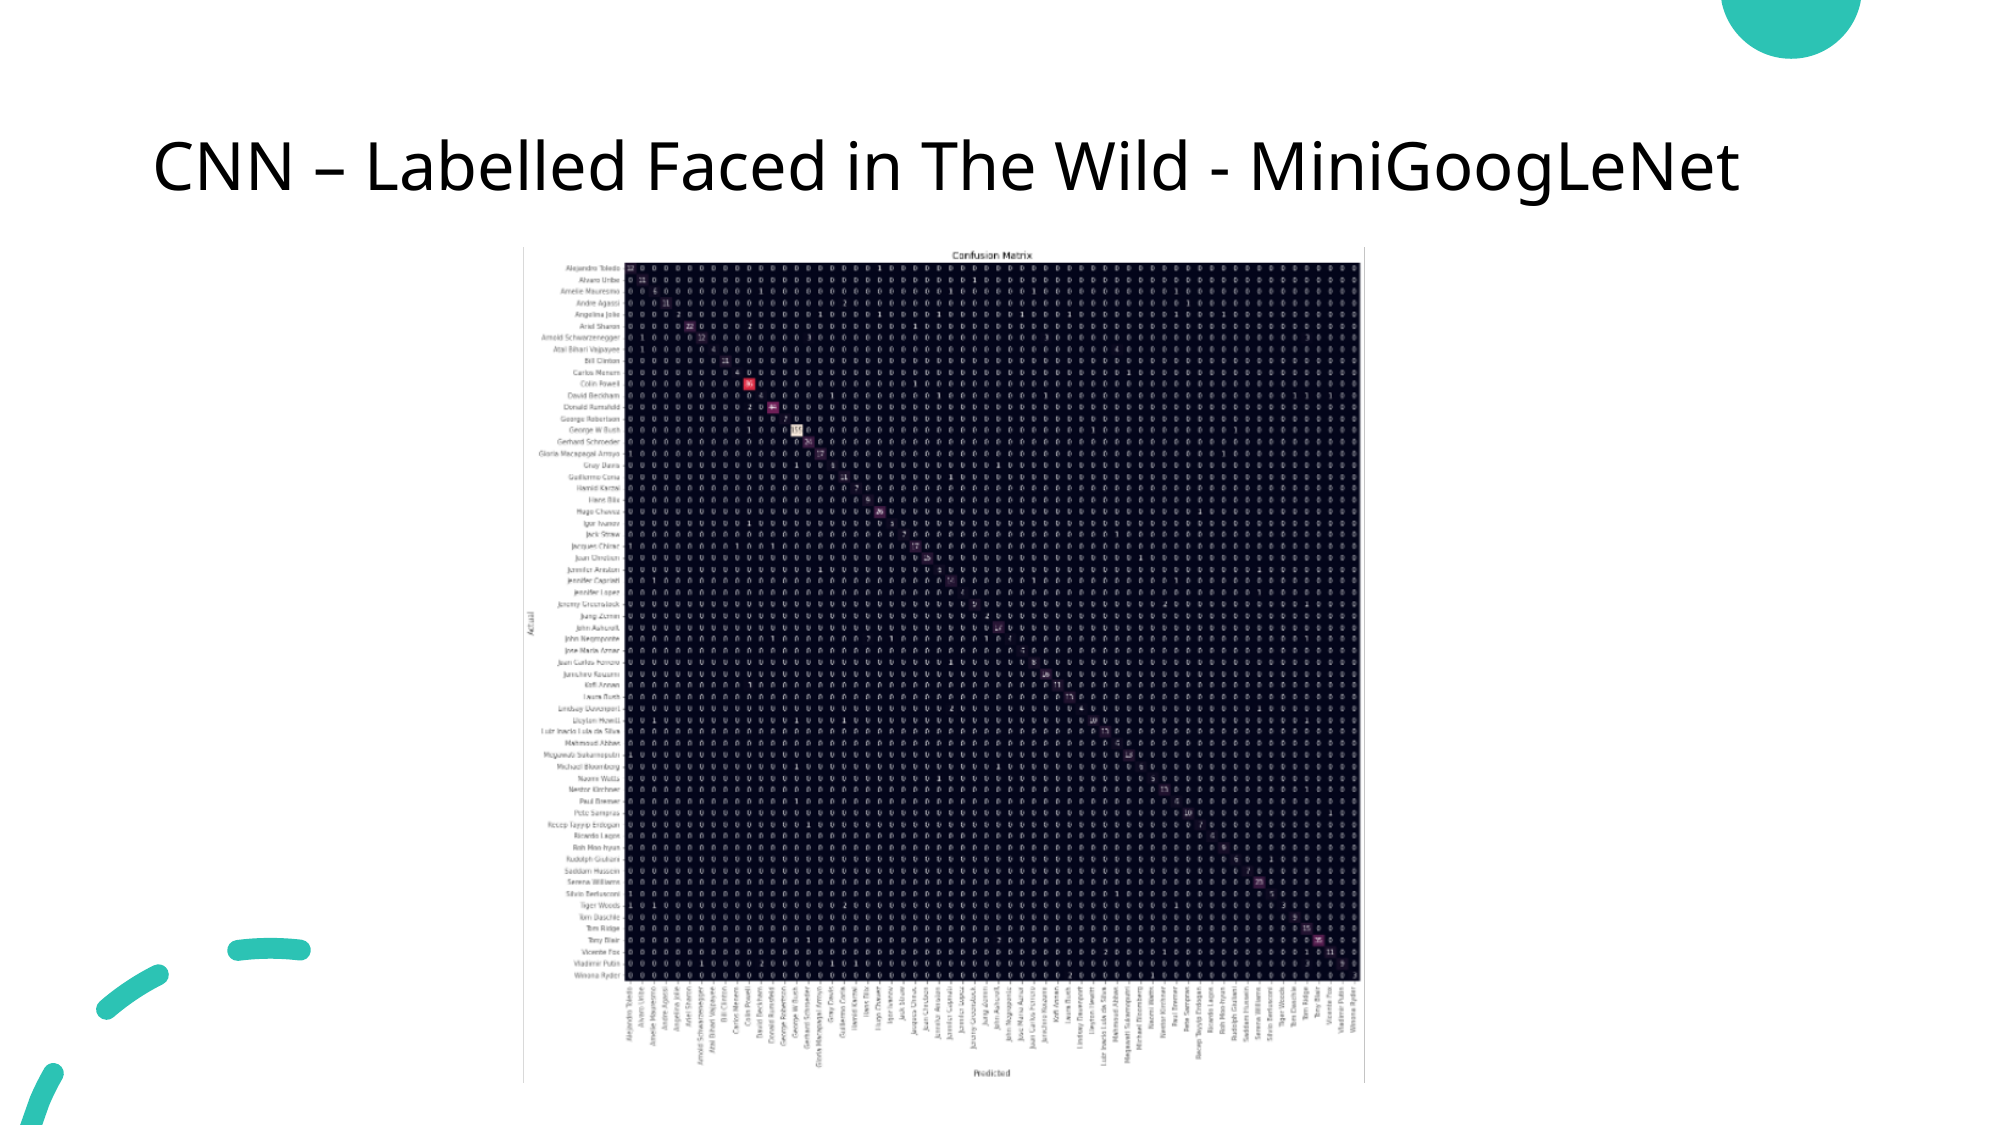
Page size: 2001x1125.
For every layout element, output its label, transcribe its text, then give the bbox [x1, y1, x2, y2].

title CNN – Labelled Faced in The Wild - MiniGoogLeNet [137, 59, 1863, 278]
picture [522, 247, 1366, 1083]
